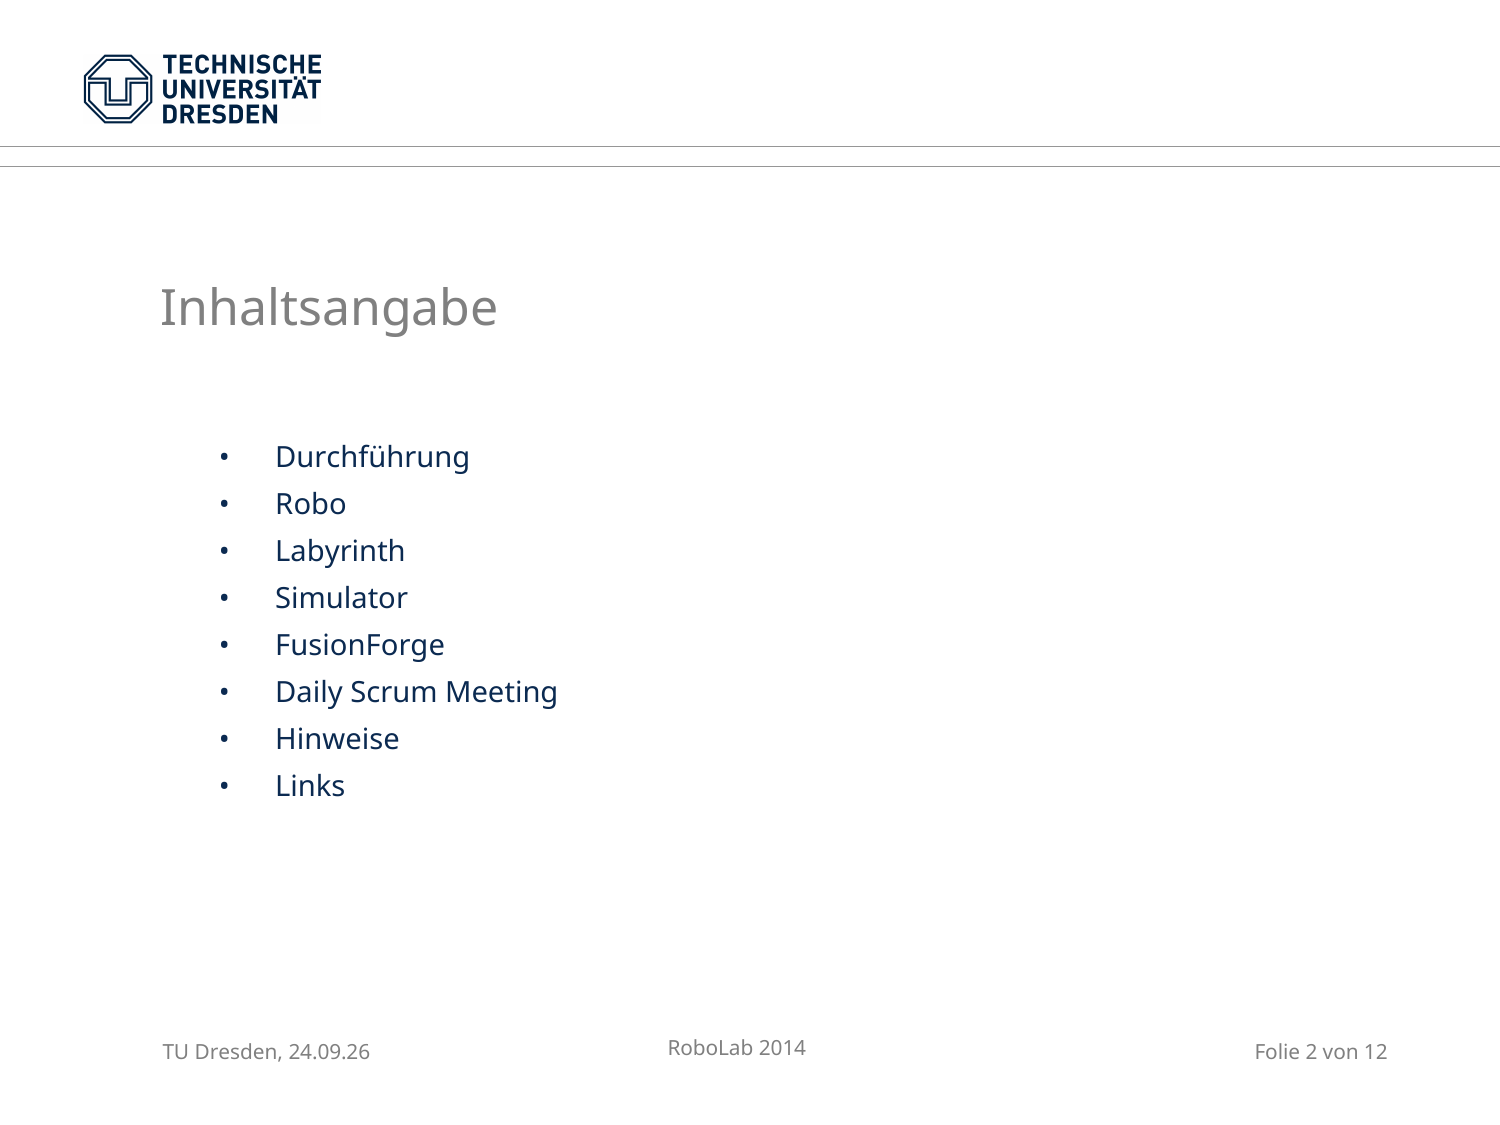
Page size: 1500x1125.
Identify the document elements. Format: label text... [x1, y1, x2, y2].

list Durchführung Robo Labyrinth Simulator FusionForge Daily Scrum Meeting Hinweise Links [162, 428, 1388, 1020]
title Inhaltsangabe [160, 238, 1392, 374]
picture [83, 54, 321, 124]
